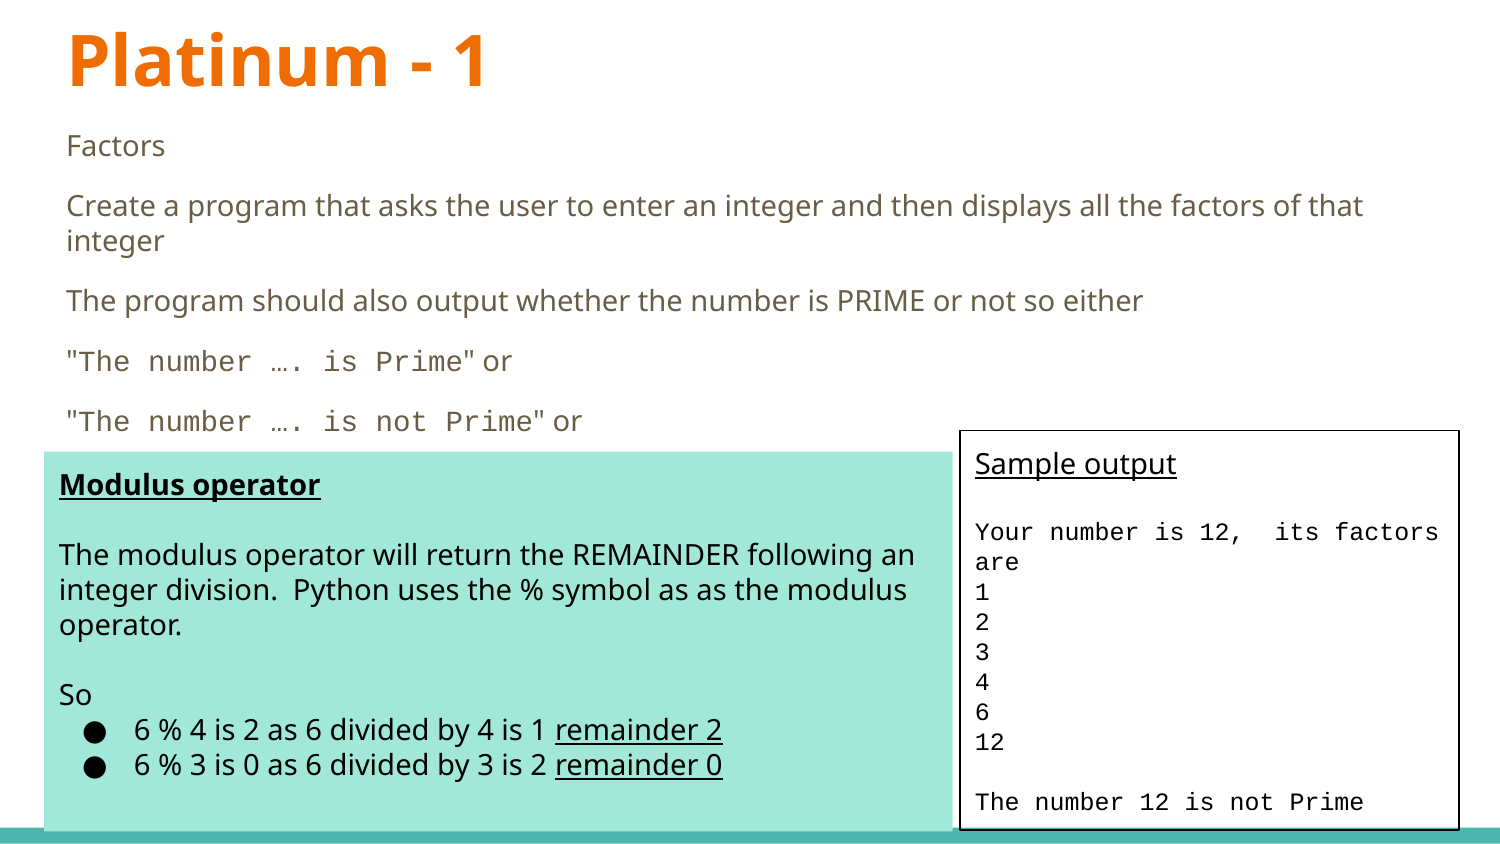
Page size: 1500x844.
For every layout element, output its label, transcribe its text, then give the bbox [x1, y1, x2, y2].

list Factors Create a program that asks the user to enter an integer and then displays all the factors of that integer The program should also output whether the number is PRIME or not so either "The number …. is Prime" or "The number …. is not Prime" or [51, 112, 1449, 452]
title Platinum - 1 [51, 0, 1449, 112]
text_box Modulus operator The modulus operator will return the REMAINDER following an integer division. Python uses the % symbol as as the modulus operator. So 6 % 4 is 2 as 6 divided by 4 is 1 remainder 2 6 % 3 is 0 as 6 divided by 3 is 2 remainder 0 [44, 451, 953, 832]
text_box Sample output Your number is 12, its factors are 1 2 3 4 6 12 The number 12 is not Prime [959, 430, 1459, 831]
